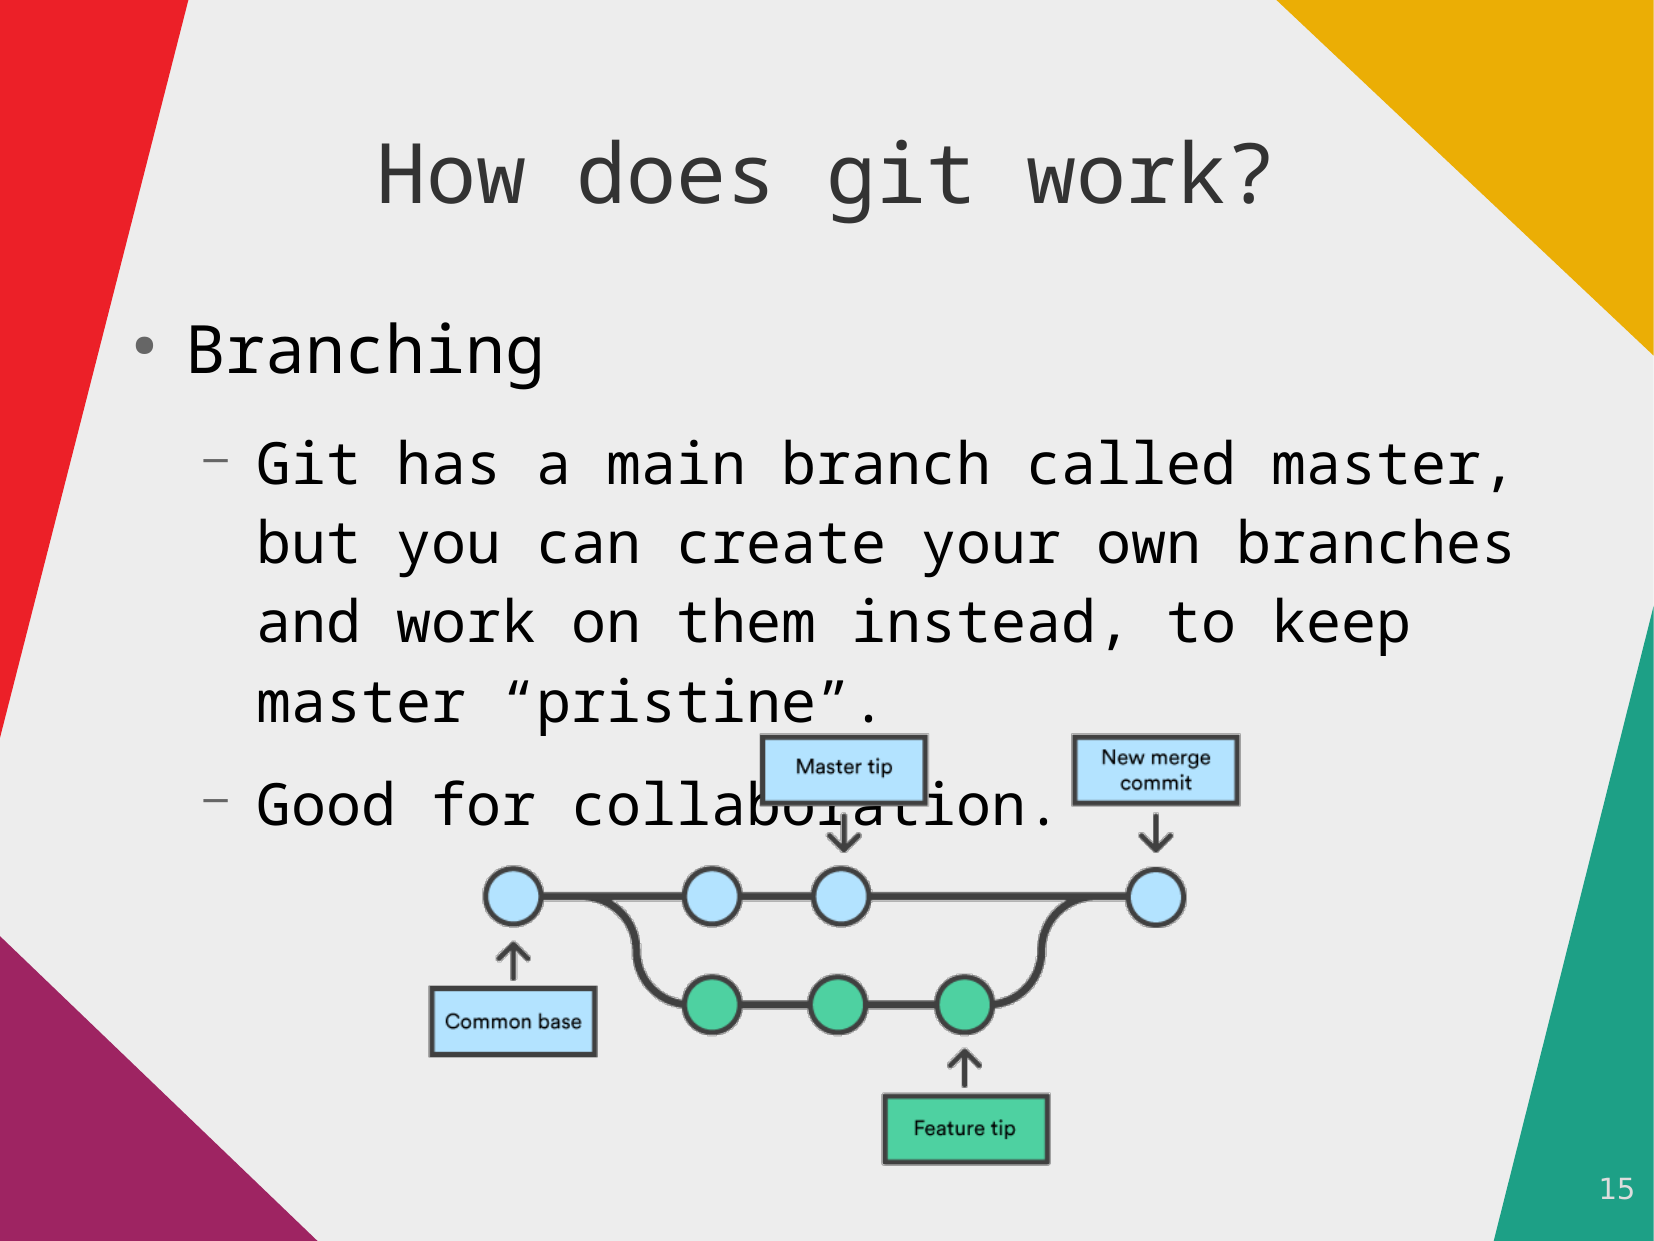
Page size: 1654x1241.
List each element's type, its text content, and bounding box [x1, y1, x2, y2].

picture [310, 595, 1366, 1201]
title How does git work? [114, 73, 1539, 271]
list Branching Git has a main branch called master, but you can create your own branches and work on them instead, to keep master “pristine”. Good for collaboration. [114, 302, 1539, 1033]
